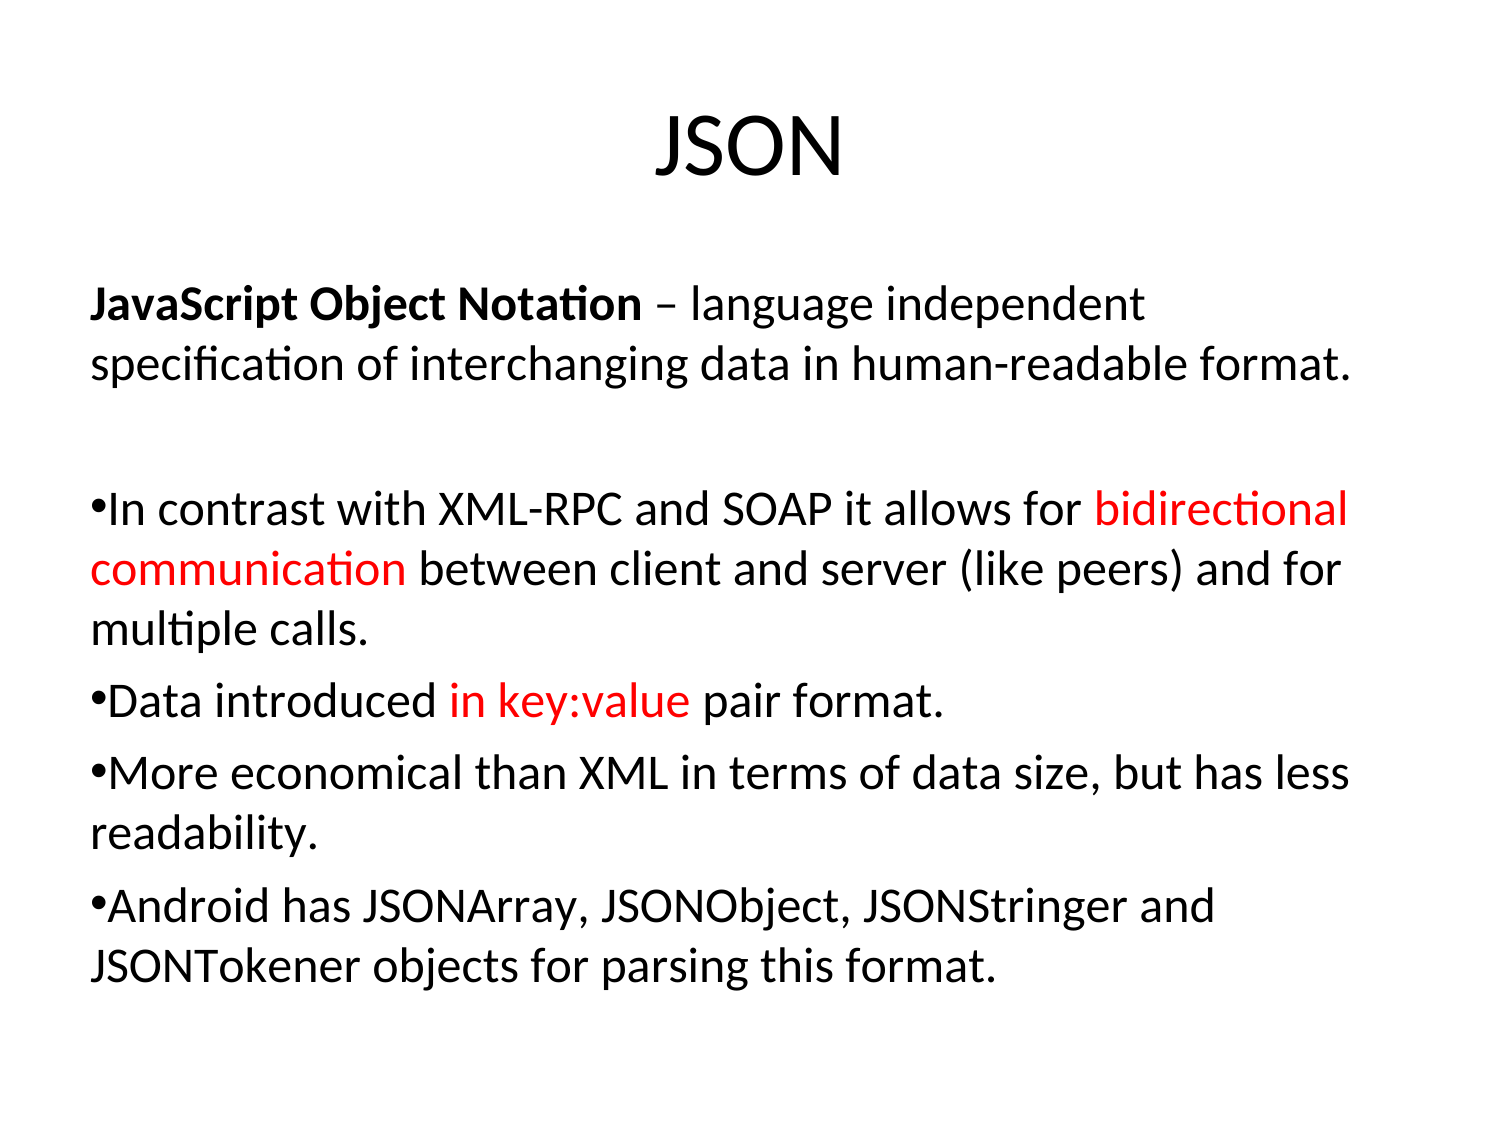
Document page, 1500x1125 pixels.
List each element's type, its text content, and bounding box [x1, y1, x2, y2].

title JSON [75, 45, 1426, 233]
list JavaScript Object Notation – language independent specification of interchanging data in human-readable format. In contrast with XML-RPC and SOAP it allows for bidirectional communication between client and server (like peers) and for multiple calls. Data introduced in key:value pair format. More economical than XML in terms of data size, but has less readability. Android has JSONArray, JSONObject, JSONStringer and JSONTokener objects for parsing this format. [75, 262, 1426, 1005]
